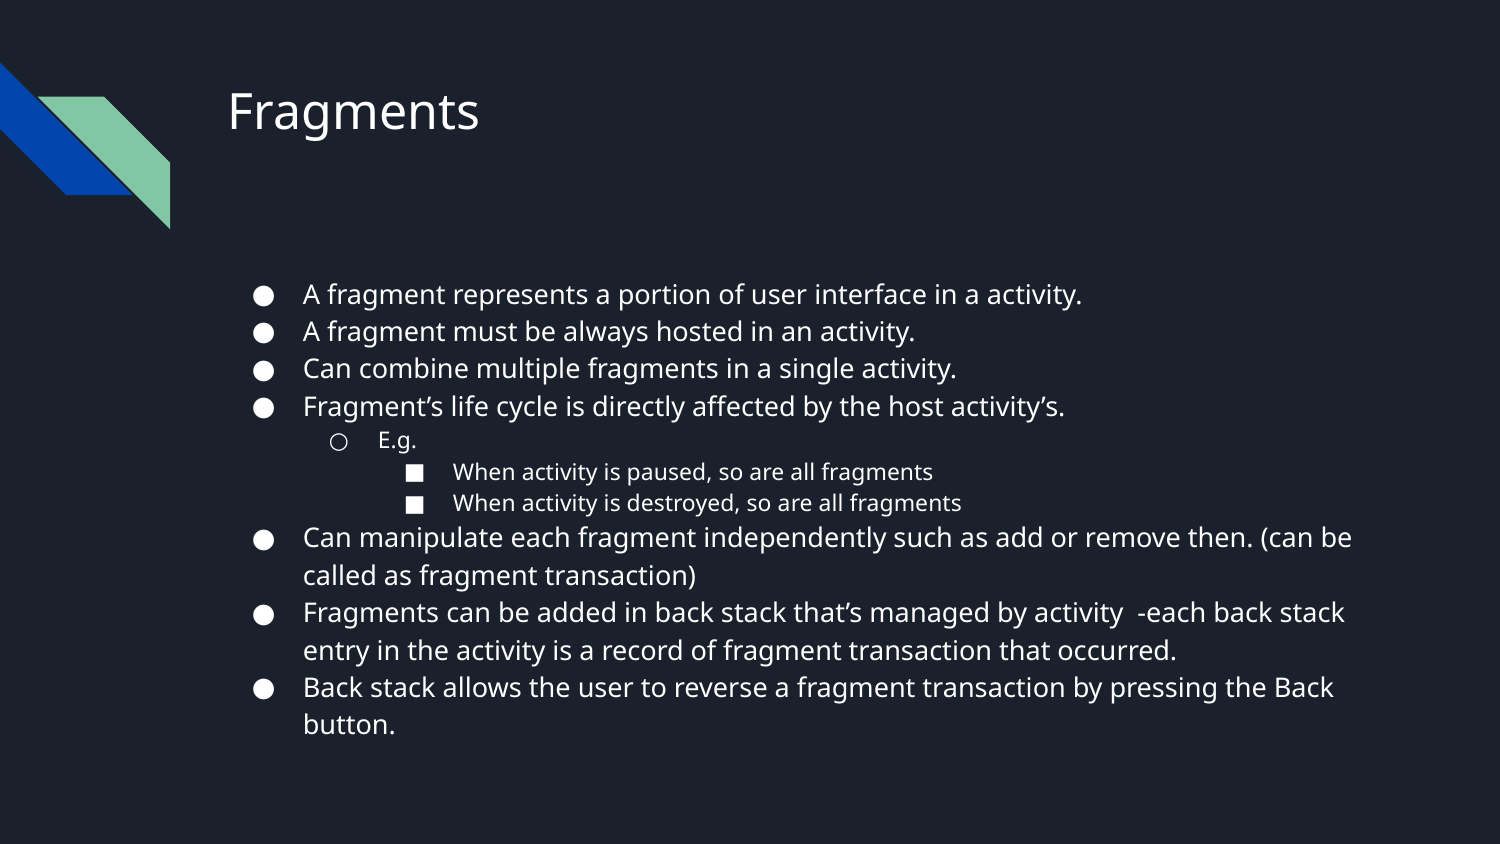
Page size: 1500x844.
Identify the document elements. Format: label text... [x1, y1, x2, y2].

title Fragments [212, 64, 1368, 215]
list A fragment represents a portion of user interface in a activity. A fragment must be always hosted in an activity. Can combine multiple fragments in a single activity. Fragment’s life cycle is directly affected by the host activity’s. E.g. When activity is paused, so are all fragments When activity is destroyed, so are all fragments Can manipulate each fragment independently such as add or remove then. (can be called as fragment transaction) Fragments can be added in back stack that’s managed by activity -each back stack entry in the activity is a record of fragment transaction that occurred. Back stack allows the user to reverse a fragment transaction by pressing the Back button. [212, 257, 1368, 735]
